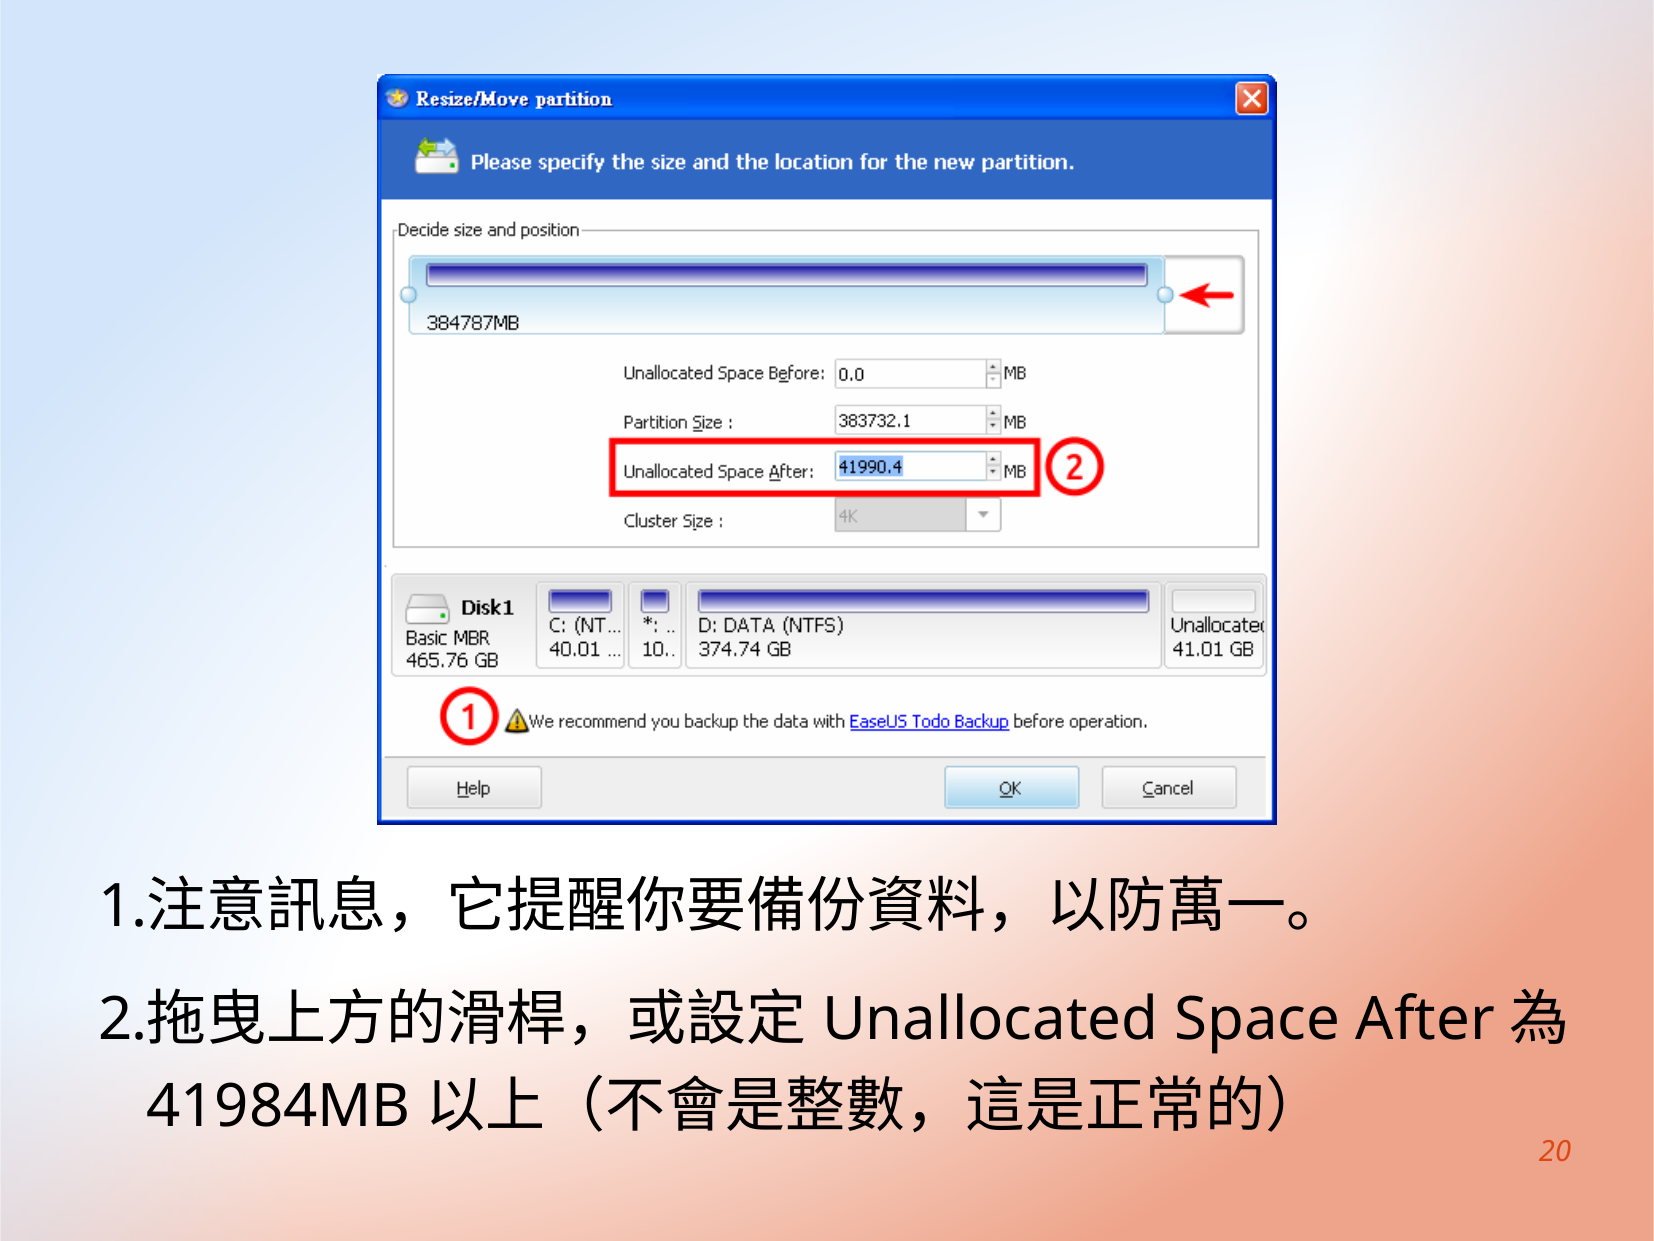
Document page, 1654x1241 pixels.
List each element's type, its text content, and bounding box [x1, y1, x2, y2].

list 注意訊息，它提醒你要備份資料，以防萬一。 拖曳上方的滑桿，或設定Unallocated Space After為41984MB以上（不會是整數，這是正常的） [82, 857, 1571, 1201]
picture [0, 0, 1654, 1241]
